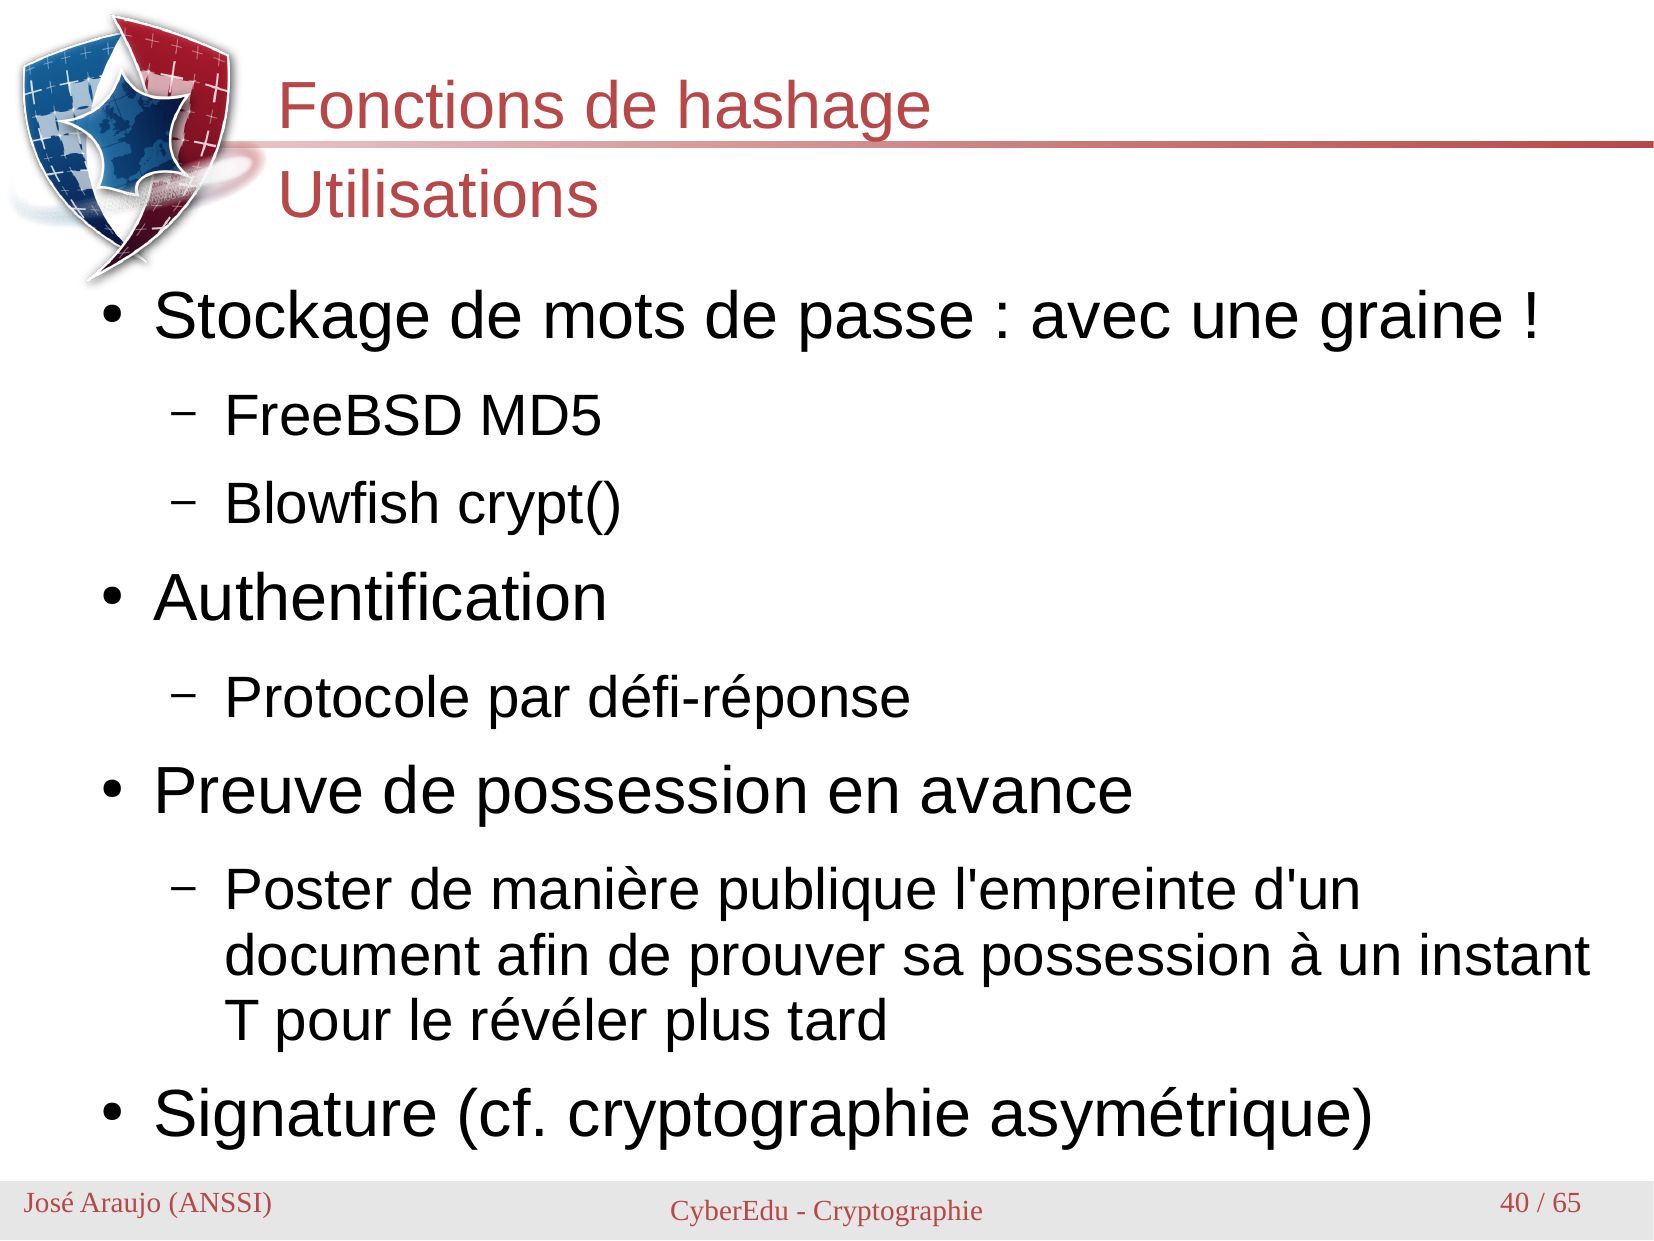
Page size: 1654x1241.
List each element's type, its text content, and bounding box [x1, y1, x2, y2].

title Fonctions de hashage Utilisations [277, 49, 1642, 237]
picture [0, 0, 272, 290]
list Stockage de mots de passe : avec une graine ! FreeBSD MD5 Blowfish crypt() Authentification Protocole par défi-réponse Preuve de possession en avance Poster de manière publique l'empreinte d'un document afin de prouver sa possession à un instant T pour le révéler plus tard Signature (cf. cryptographie asymétrique) [82, 278, 1595, 1170]
